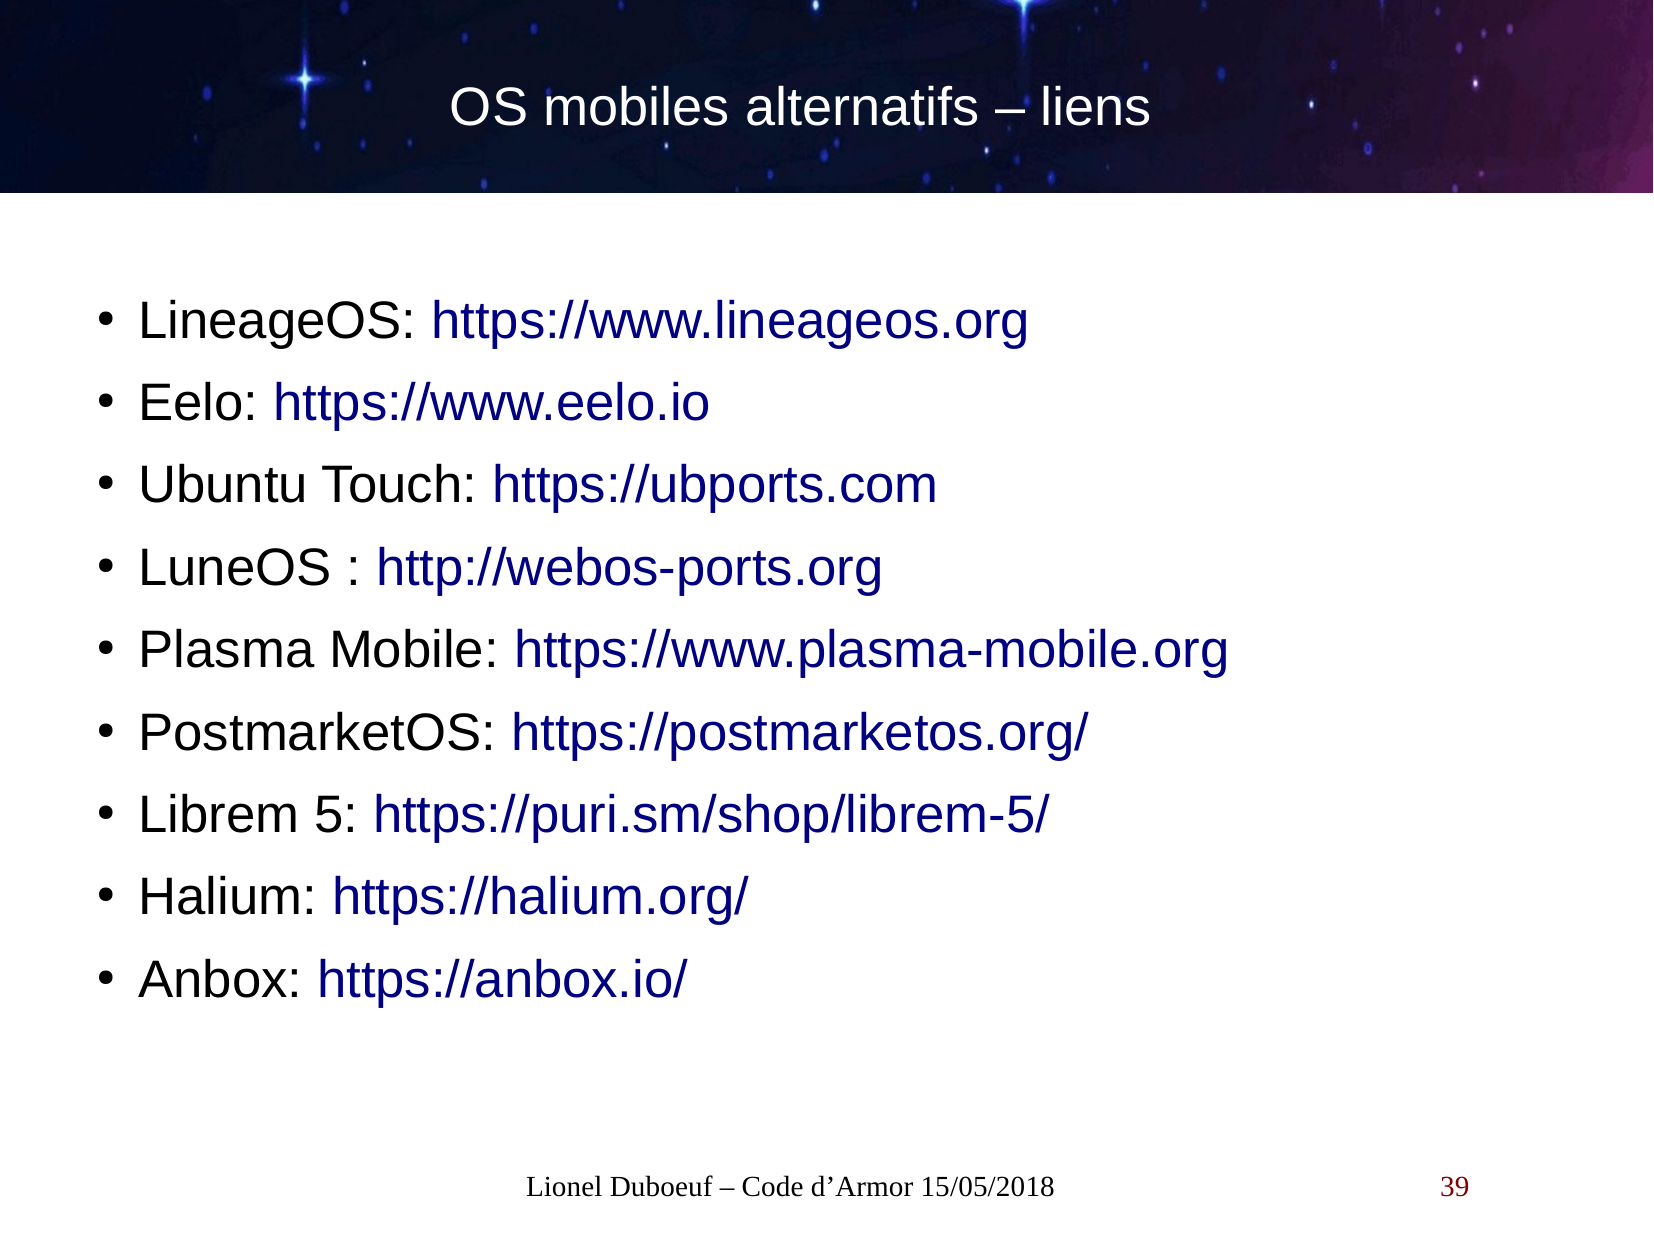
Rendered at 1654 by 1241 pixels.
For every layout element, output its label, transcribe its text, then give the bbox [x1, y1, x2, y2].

title OS mobiles alternatifs – liens [57, 2, 1546, 211]
list LineageOS: https://www.lineageos.org Eelo: https://www.eelo.io Ubuntu Touch: https://ubports.com LuneOS : http://webos-ports.org Plasma Mobile: https://www.plasma-mobile.org PostmarketOS: https://postmarketos.org/ Librem 5: https://puri.sm/shop/librem-5/ Halium: https://halium.org/ Anbox: https://anbox.io/ [82, 290, 1571, 1010]
picture [0, 0, 1653, 193]
